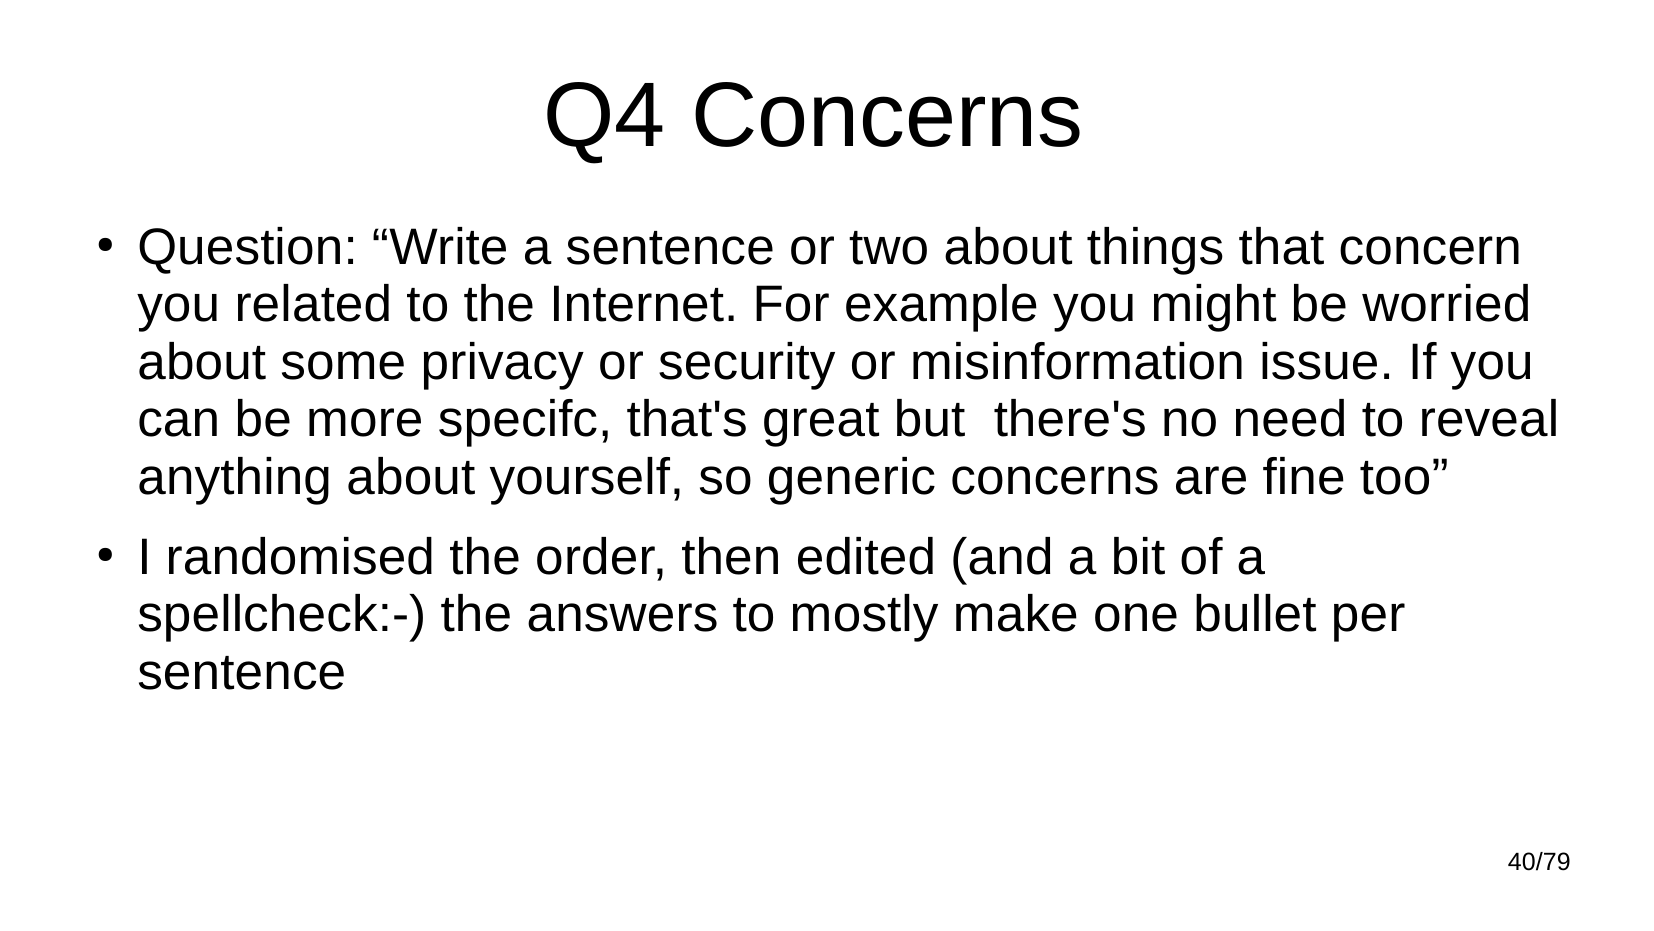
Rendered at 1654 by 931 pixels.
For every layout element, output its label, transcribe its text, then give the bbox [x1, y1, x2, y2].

list Question: “Write a sentence or two about things that concern you related to the Internet. For example you might be worried about some privacy or security or misinformation issue. If you can be more specifc, that's great but there's no need to reveal anything about yourself, so generic concerns are fine too” I randomised the order, then edited (and a bit of a spellcheck:-) the answers to mostly make one bullet per sentence [82, 217, 1571, 758]
title Q4 Concerns [82, 37, 1571, 193]
